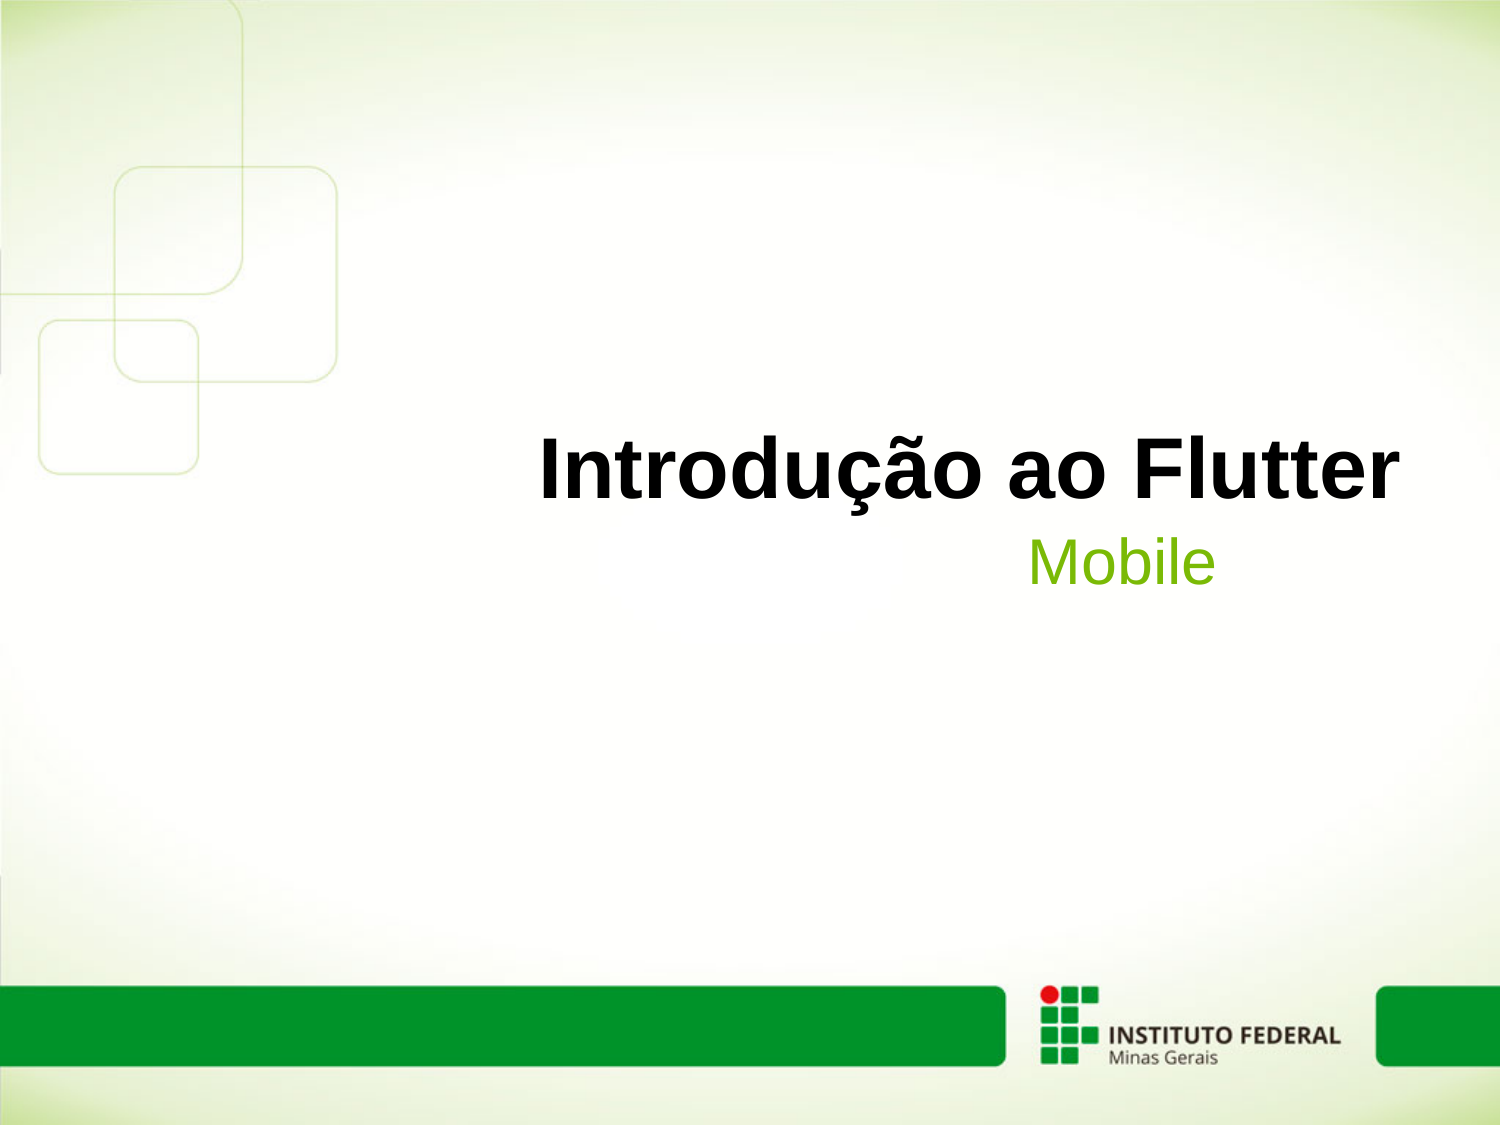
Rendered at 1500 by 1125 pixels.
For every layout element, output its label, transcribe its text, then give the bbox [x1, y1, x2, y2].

text_box Mobile [745, 468, 1482, 656]
text_box Introdução ao Flutter [519, 374, 1421, 562]
picture [0, 0, 1500, 1125]
